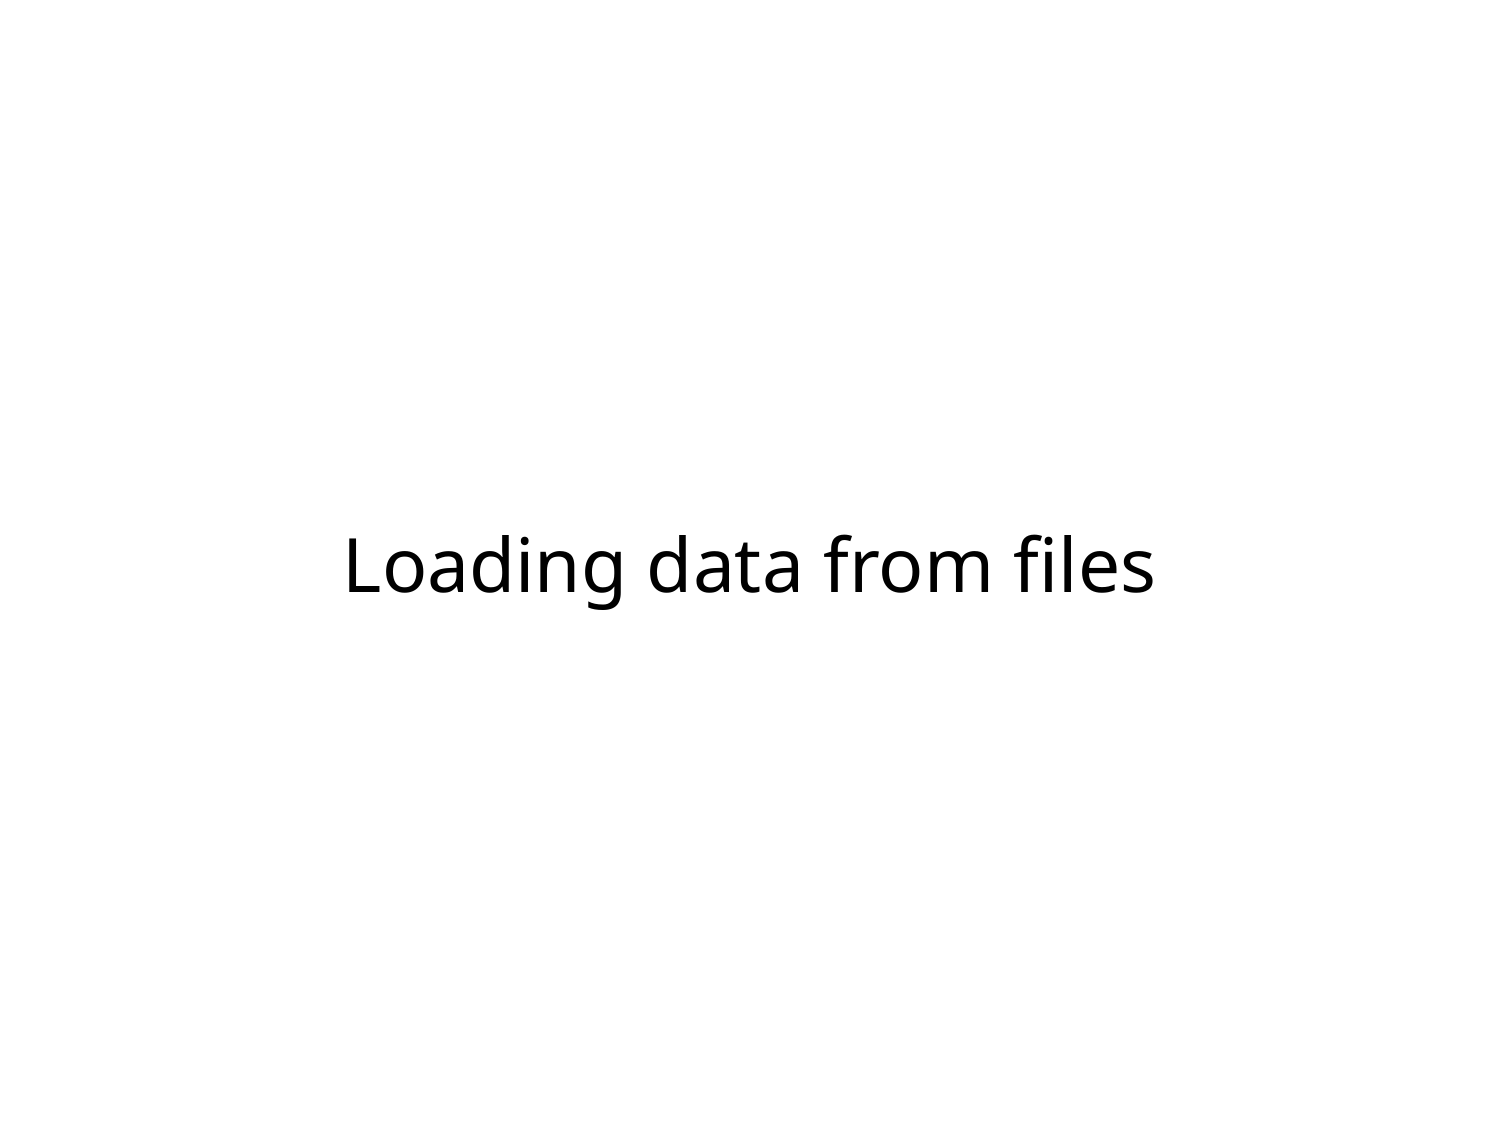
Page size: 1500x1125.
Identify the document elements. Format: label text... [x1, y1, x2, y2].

title Loading data from files [51, 470, 1449, 655]
